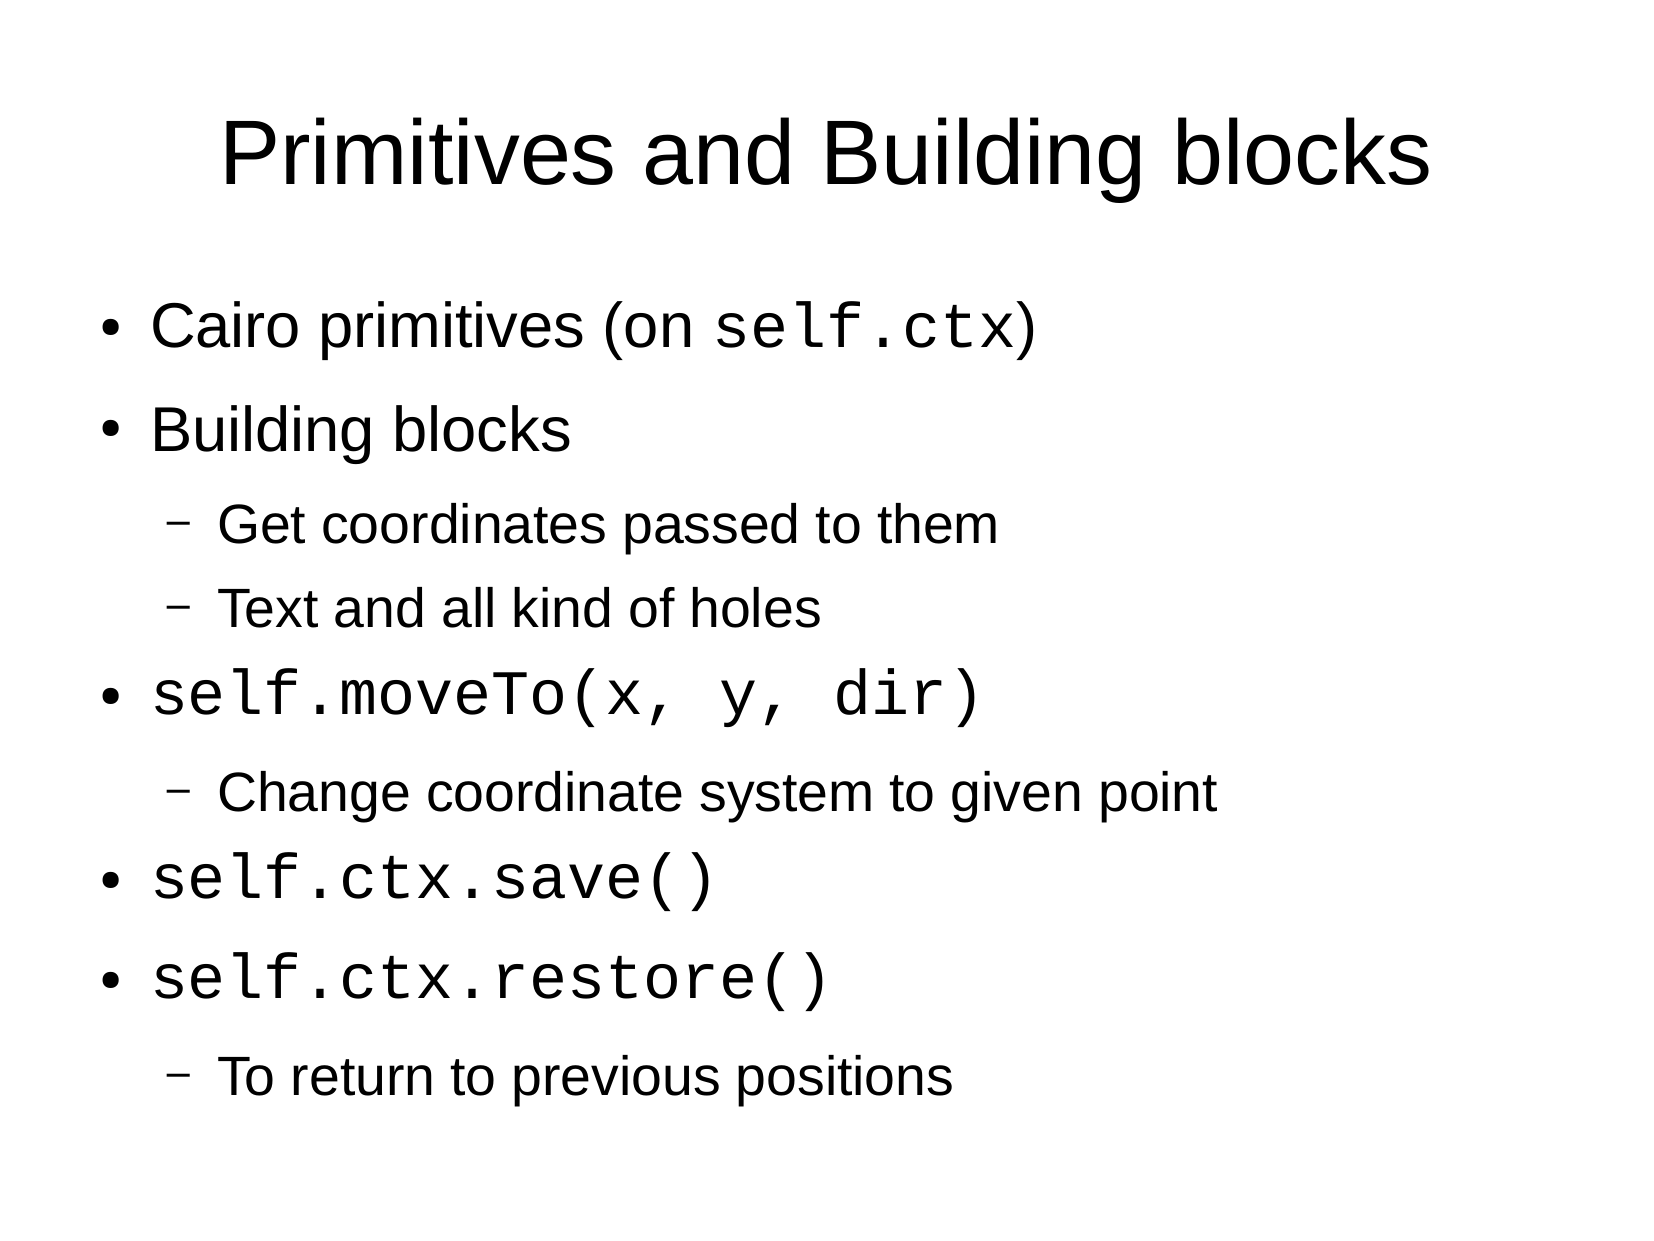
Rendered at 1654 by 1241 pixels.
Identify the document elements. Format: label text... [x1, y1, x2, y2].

title Primitives and Building blocks [82, 49, 1571, 257]
list Cairo primitives (on self.ctx) Building blocks Get coordinates passed to them Text and all kind of holes self.moveTo(x, y, dir) Change coordinate system to given point self.ctx.save() self.ctx.restore() To return to previous positions [82, 290, 1571, 1109]
